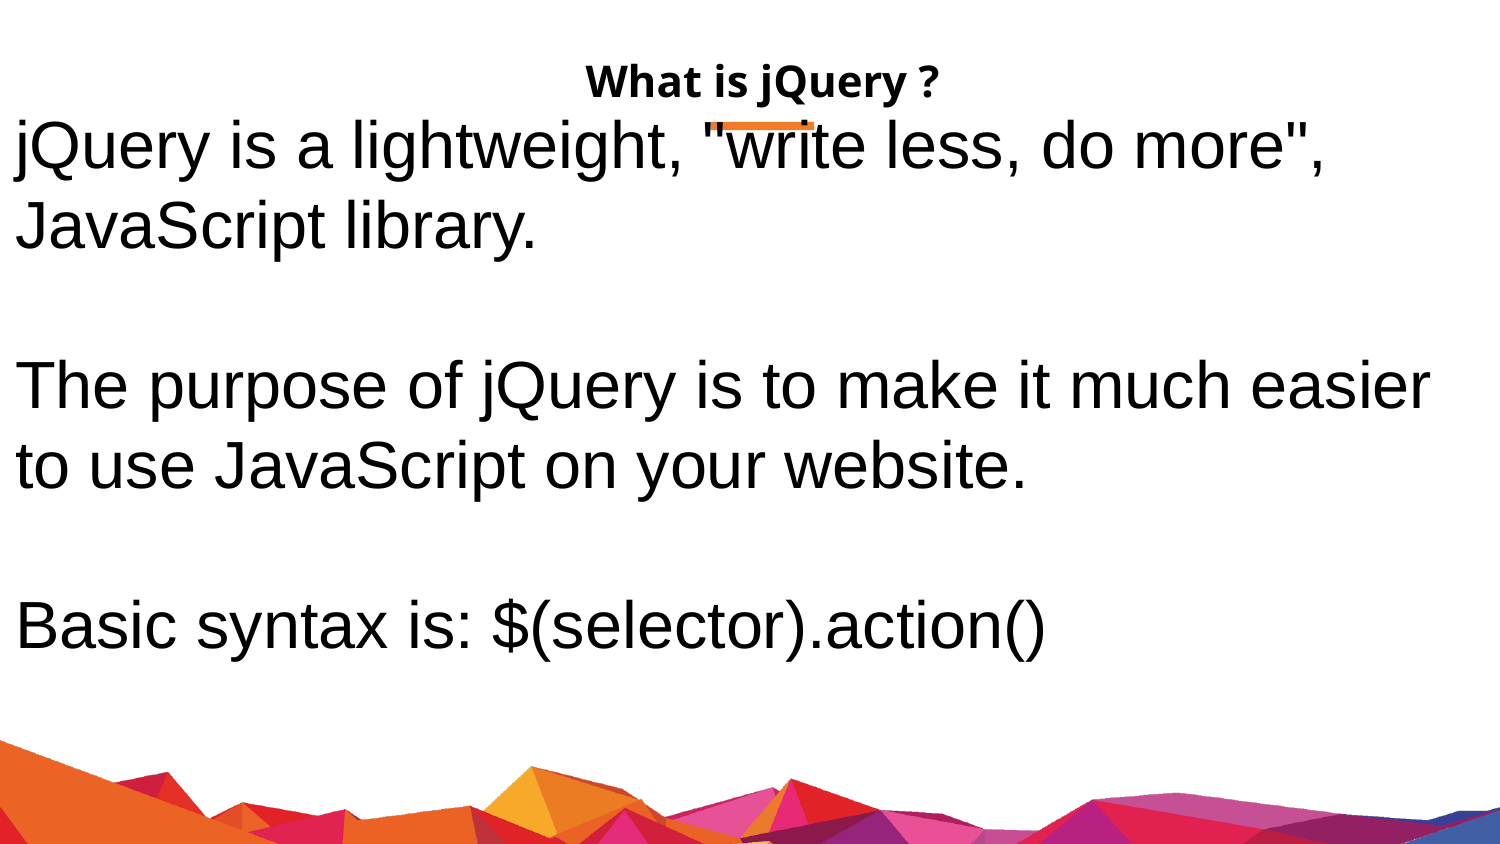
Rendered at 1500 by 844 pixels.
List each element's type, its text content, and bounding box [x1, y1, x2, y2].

title What is jQuery ? [94, 39, 1431, 110]
picture [0, 740, 1500, 844]
text_box jQuery is a lightweight, "write less, do more", JavaScript library. The purpose of jQuery is to make it much easier to use JavaScript on your website. Basic syntax is: $(selector).action() [0, 175, 1500, 668]
